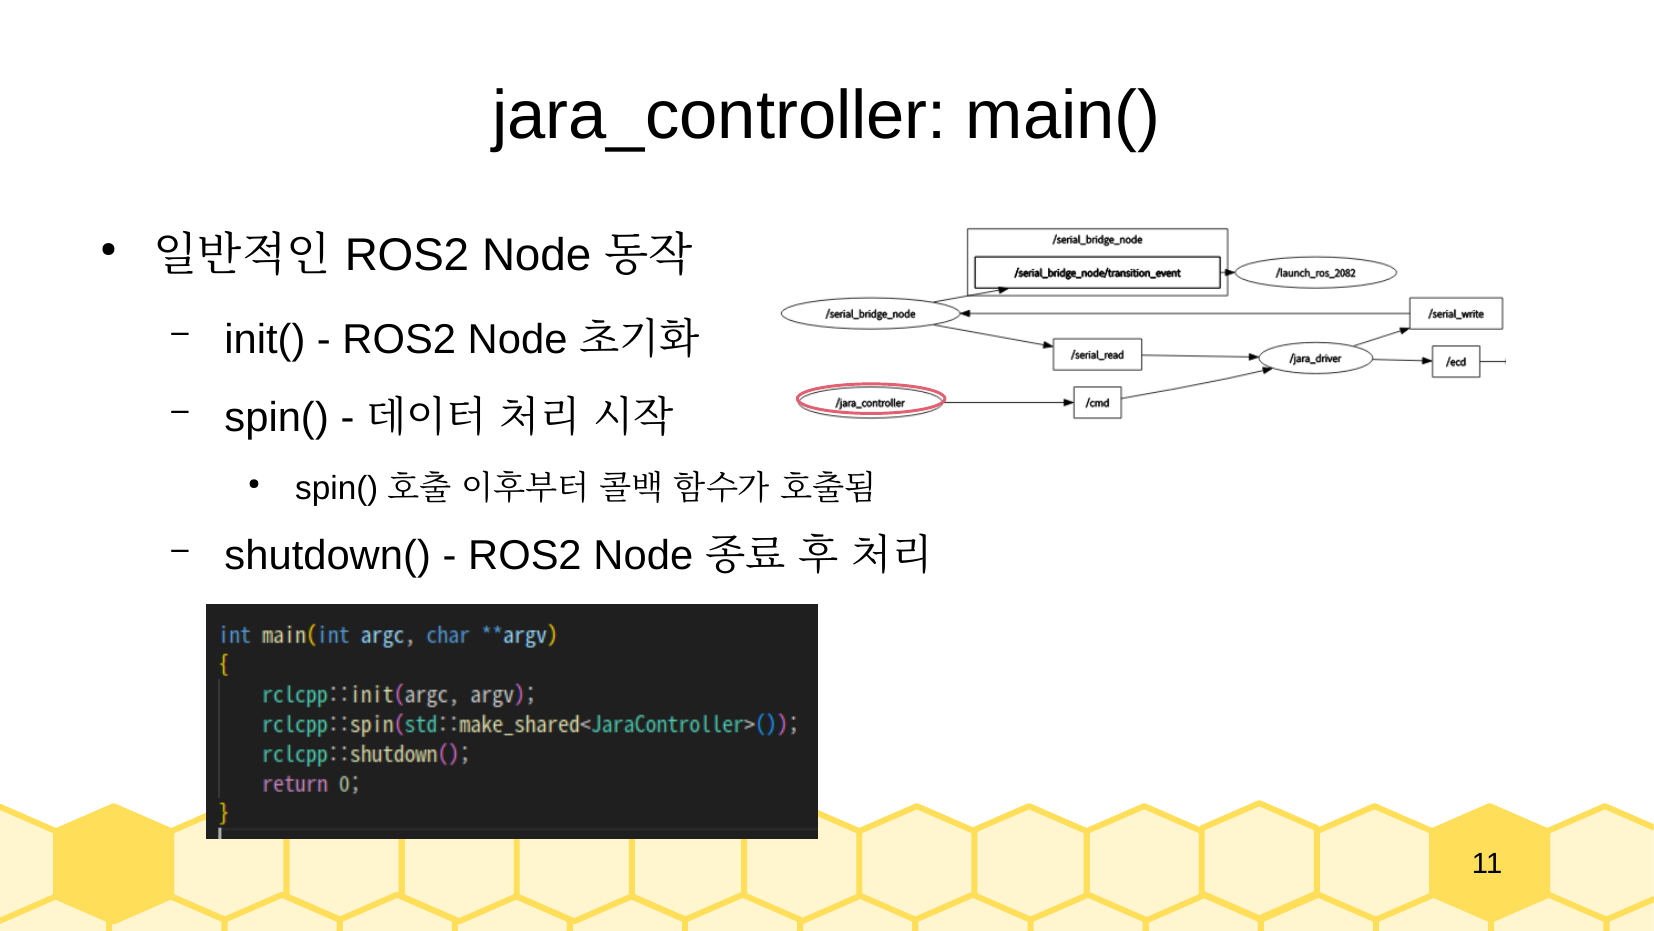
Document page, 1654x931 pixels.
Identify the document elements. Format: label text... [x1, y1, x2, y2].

picture [206, 604, 818, 839]
picture [751, 177, 1506, 443]
title jara_controller: main() [82, 37, 1571, 193]
list 일반적인 ROS2 Node 동작 init() - ROS2 Node 초기화 spin() - 데이터 처리 시작 spin() 호출 이후부터 콜백 함수가 호출됨 shutdown() - ROS2 Node 종료 후 처리 [82, 217, 1004, 758]
